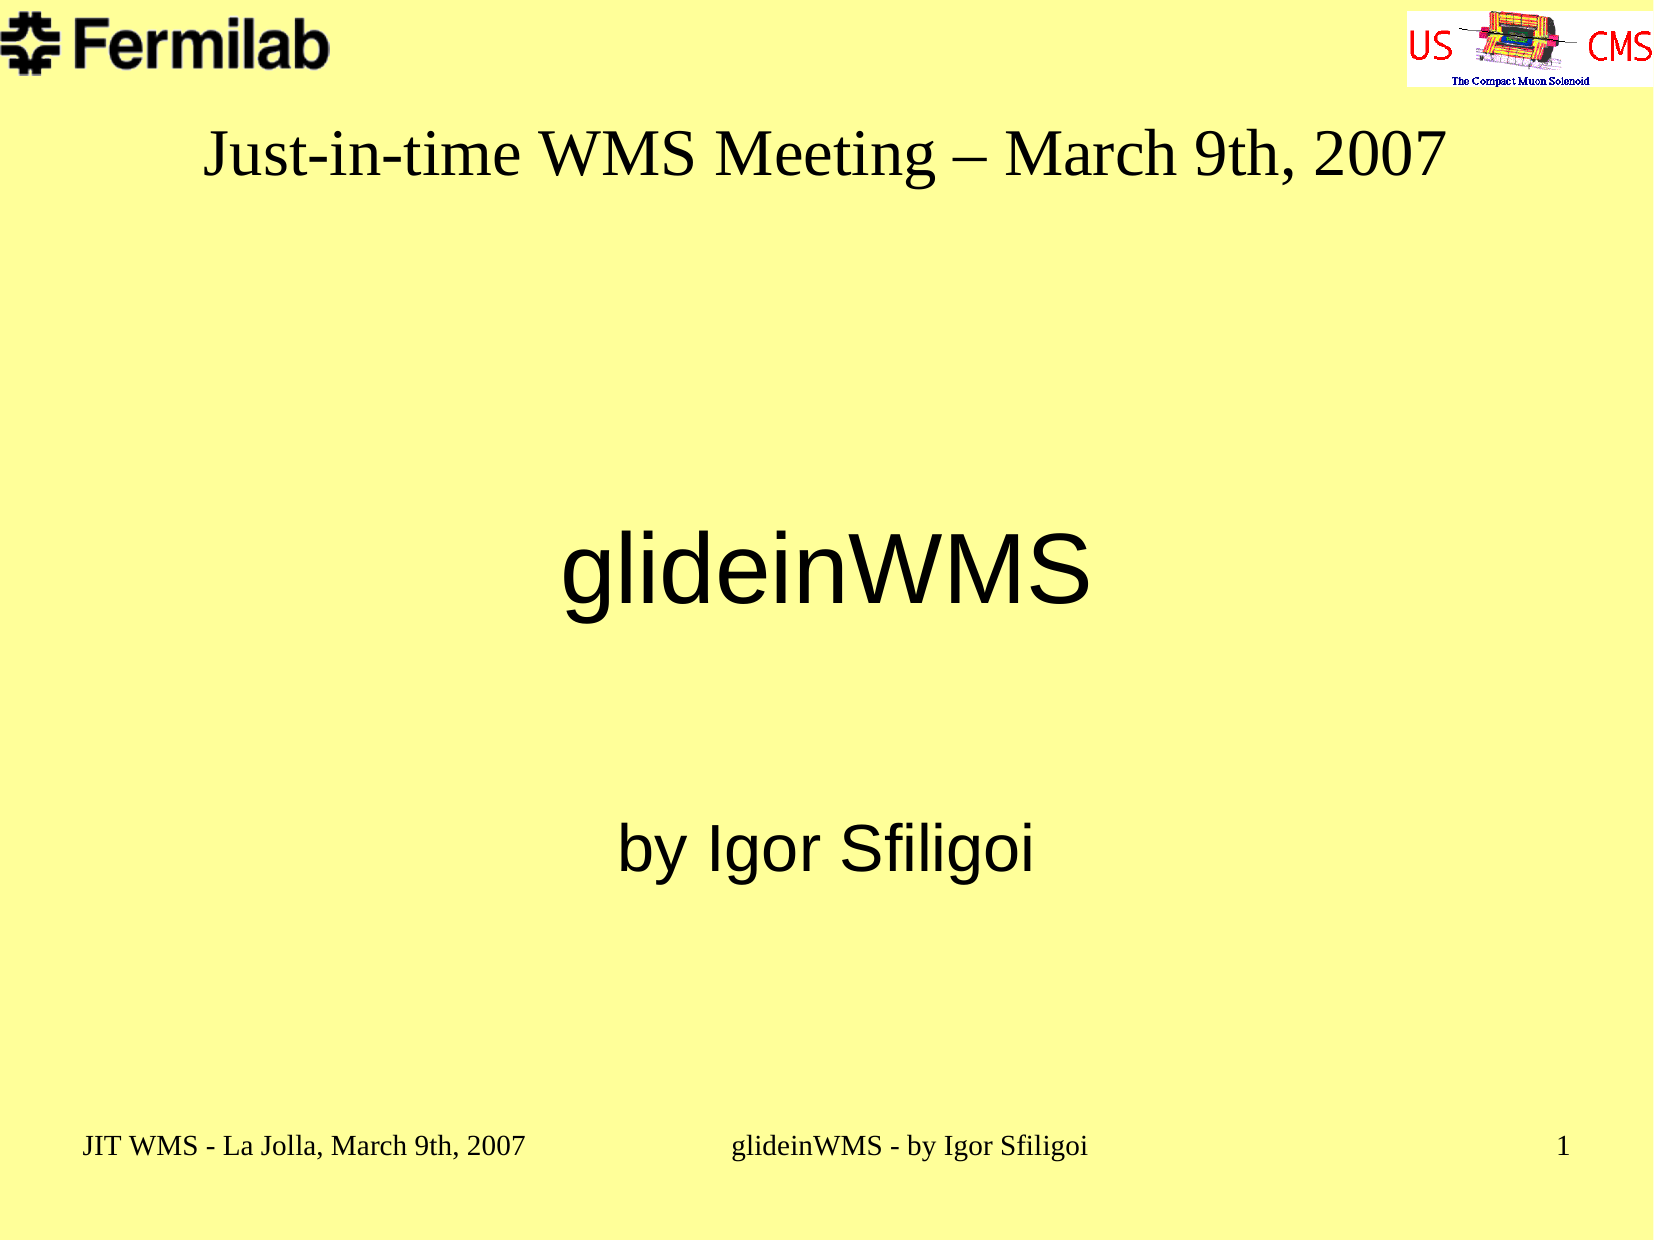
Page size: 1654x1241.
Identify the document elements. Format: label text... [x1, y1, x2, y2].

title Just-in-time WMS Meeting – March 9th, 2007 [82, 49, 1571, 257]
picture [1407, 11, 1654, 87]
picture [0, 11, 330, 76]
subtitle glideinWMS by Igor Sfiligoi [82, 290, 1571, 1109]
